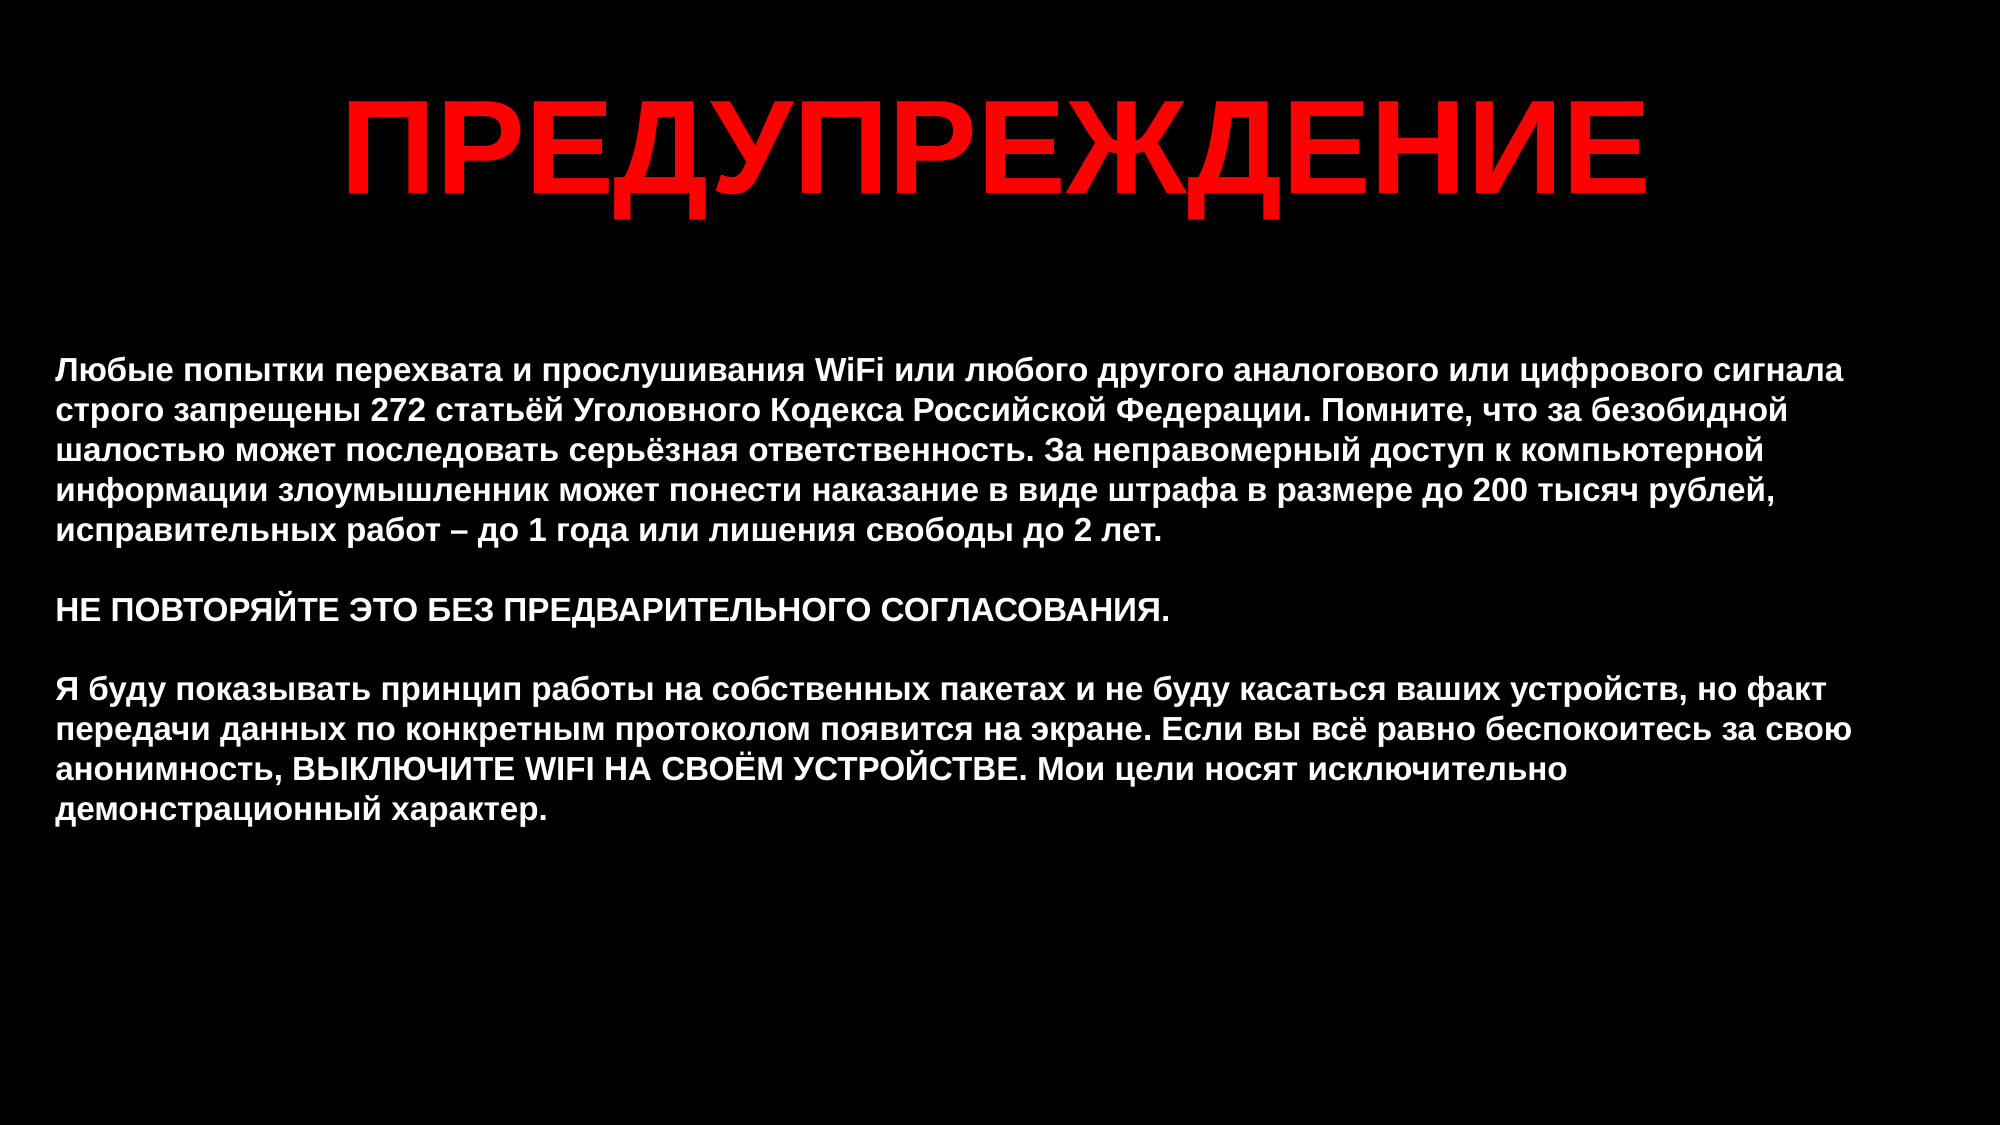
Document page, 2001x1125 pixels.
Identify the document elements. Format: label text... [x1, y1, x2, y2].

text_box Любые попытки перехвата и прослушивания WiFi или любого другого аналогового или цифрового сигнала строго запрещены 272 статьёй Уголовного Кодекса Российской Федерации. Помните, что за безобидной шалостью может последовать серьёзная ответственность. За неправомерный доступ к компьютерной информации злоумышленник может понести наказание в виде штрафа в размере до 200 тысяч рублей, исправительных работ – до 1 года или лишения свободы до 2 лет. НЕ ПОВТОРЯЙТЕ ЭТО БЕЗ ПРЕДВАРИТЕЛЬНОГО СОГЛАСОВАНИЯ. Я буду показывать принцип работы на собственных пакетах и не буду касаться ваших устройств, но факт передачи данных по конкретным протоколом появится на экране. Если вы всё равно беспокоитесь за свою анонимность, ВЫКЛЮЧИТЕ WIFI НА СВОЁМ УСТРОЙСТВЕ. Мои цели носят исключительно демонстрационный характер. [40, 340, 1920, 885]
text_box ПРЕДУПРЕЖДЕНИЕ [325, 52, 1668, 228]
